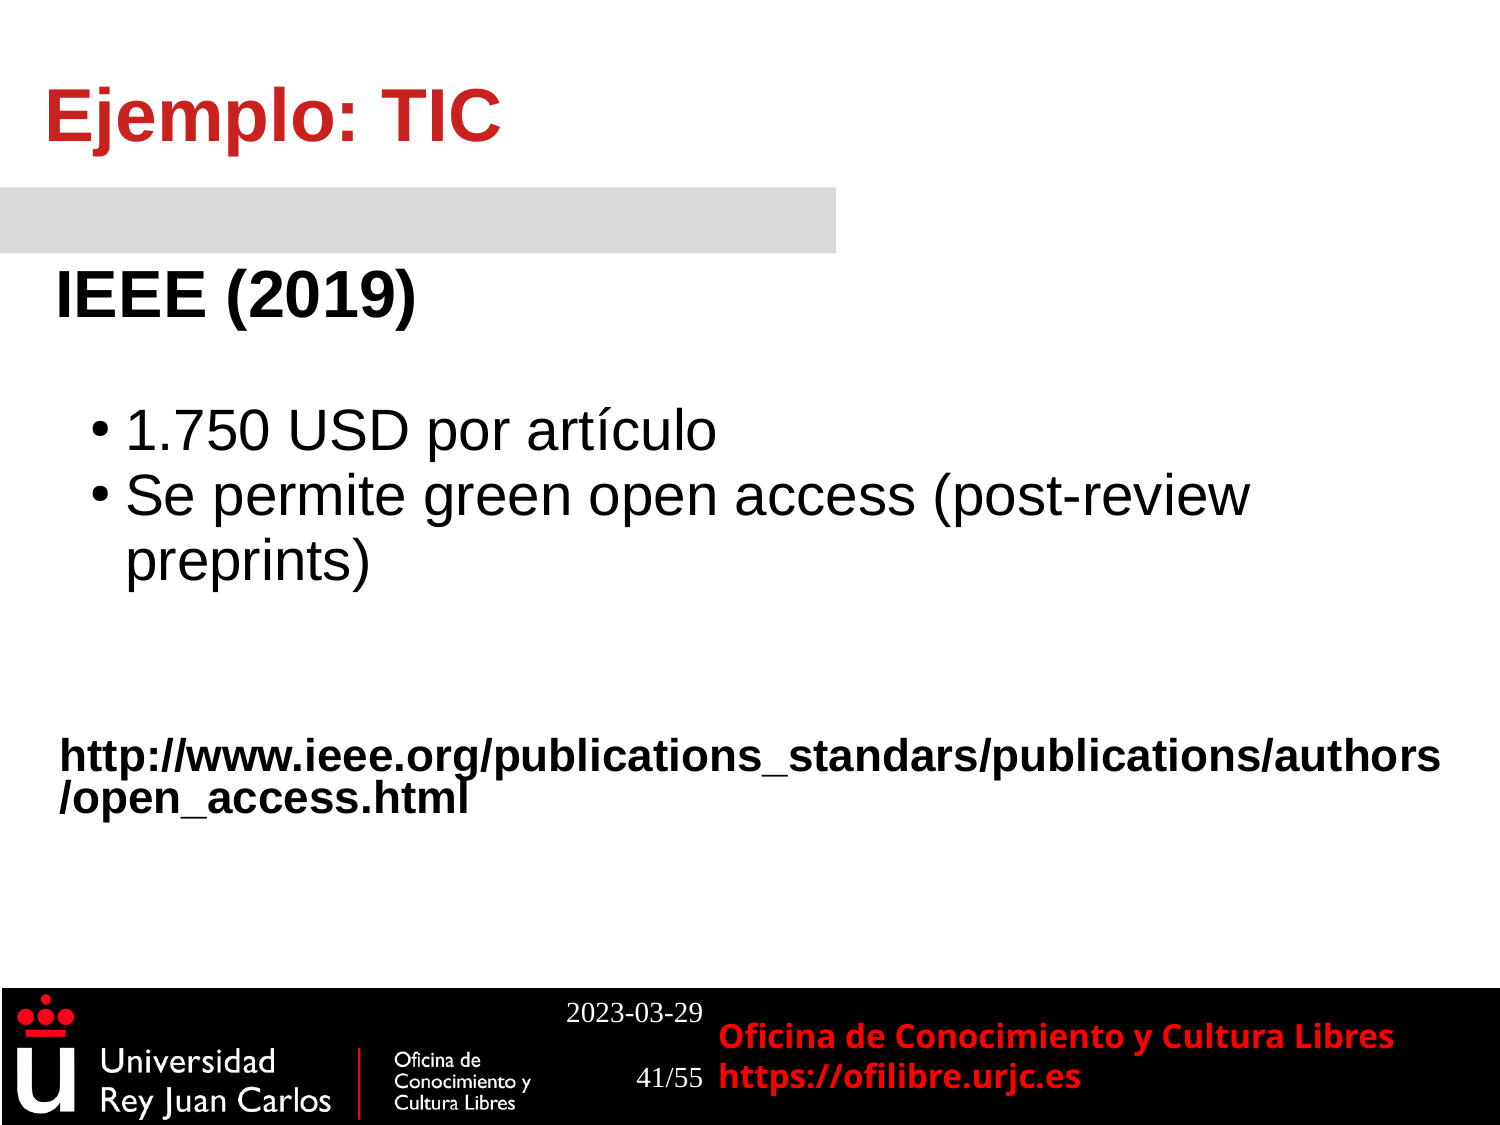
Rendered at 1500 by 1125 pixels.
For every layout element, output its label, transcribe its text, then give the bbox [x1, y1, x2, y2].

text_box 1.750 USD por artículo Se permite green open access (post-review preprints) [75, 390, 1351, 601]
text_box http://www.ieee.org/publications_standars/publications/authors/open_access.html [45, 722, 1471, 841]
picture [17, 994, 531, 1120]
text_box Ejemplo: TIC [30, 66, 1036, 249]
title [75, 7, 1425, 196]
text_box IEEE (2019) [40, 249, 811, 340]
